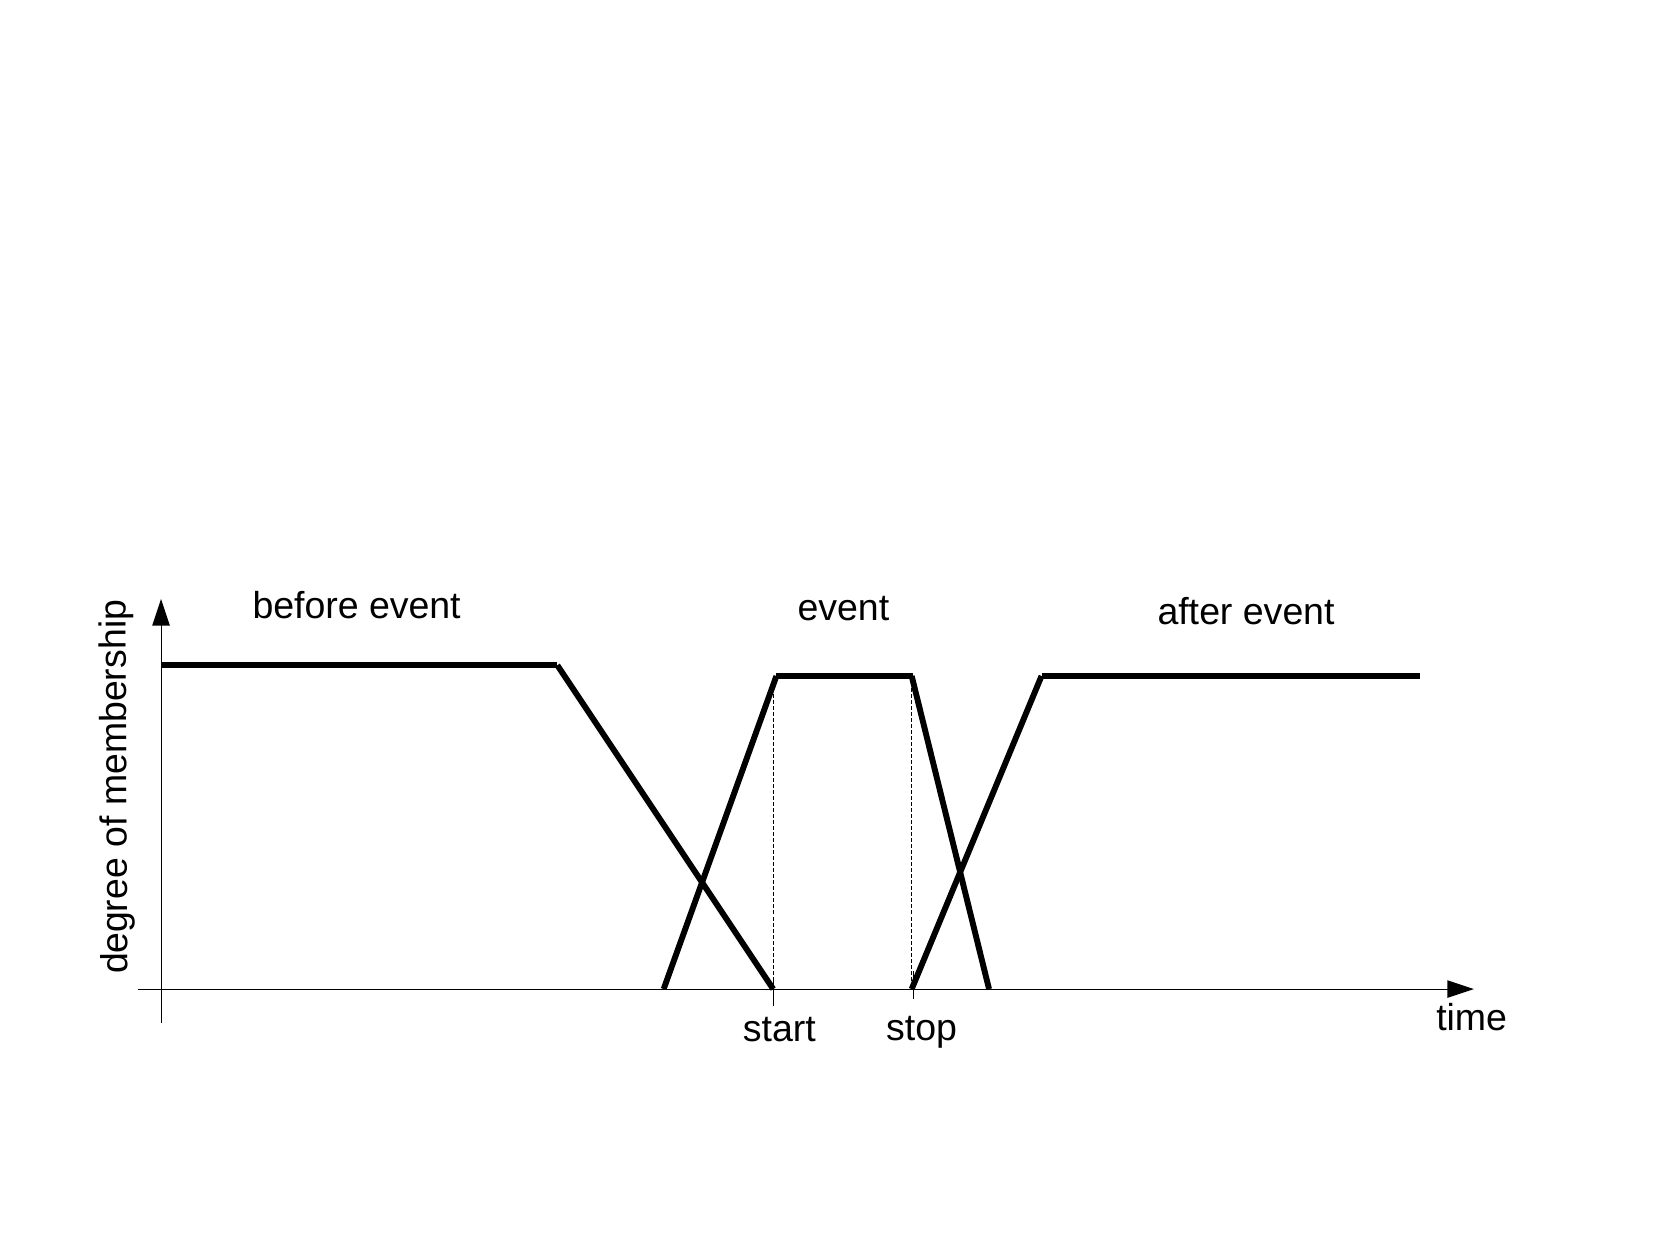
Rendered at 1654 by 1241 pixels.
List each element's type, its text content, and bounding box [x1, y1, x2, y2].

text_box time [1421, 989, 1522, 1046]
text_box stop [871, 998, 980, 1056]
text_box start [728, 1000, 831, 1058]
text_box before event [237, 577, 476, 634]
text_box event [782, 579, 905, 637]
text_box after event [1142, 583, 1350, 641]
text_box degree of membership [83, 584, 143, 990]
